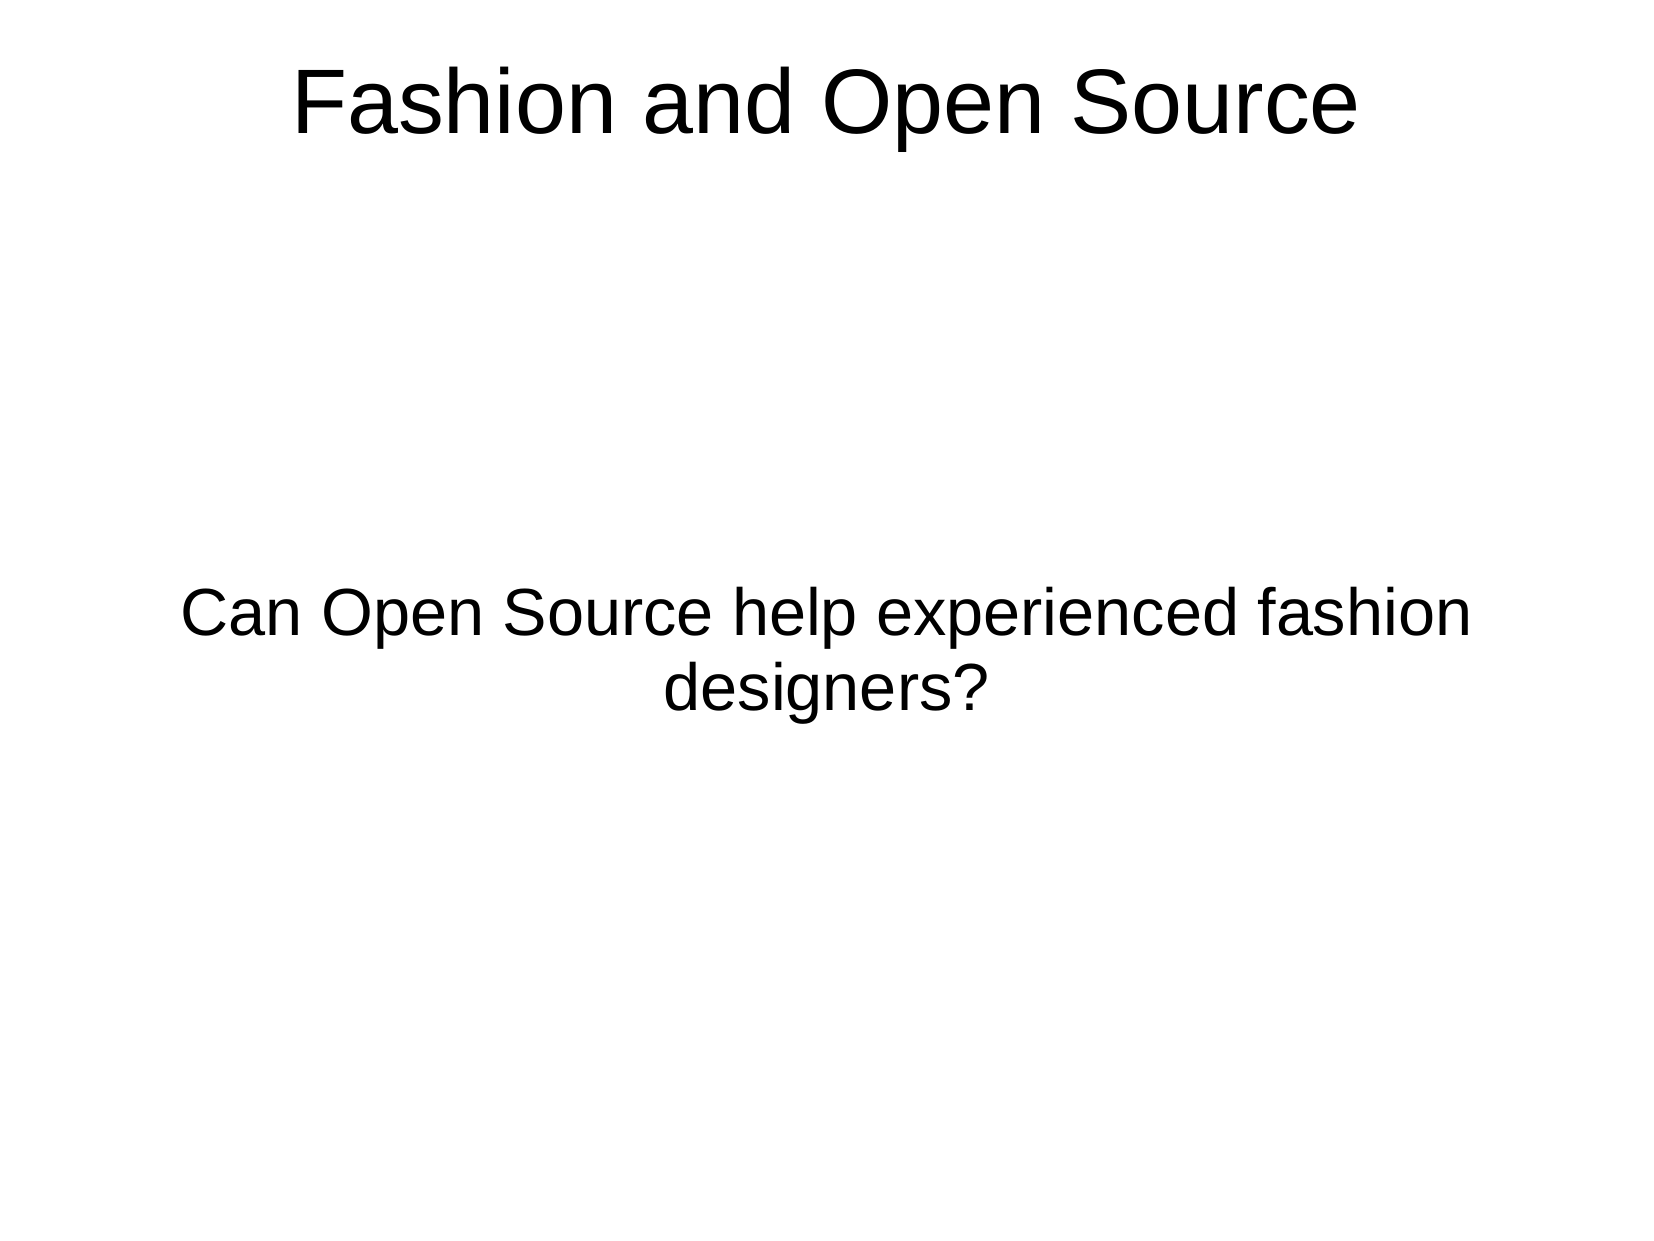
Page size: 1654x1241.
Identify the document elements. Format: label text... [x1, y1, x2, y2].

title Fashion and Open Source [82, 49, 1571, 257]
subtitle Can Open Source help experienced fashion designers? [82, 290, 1571, 1010]
